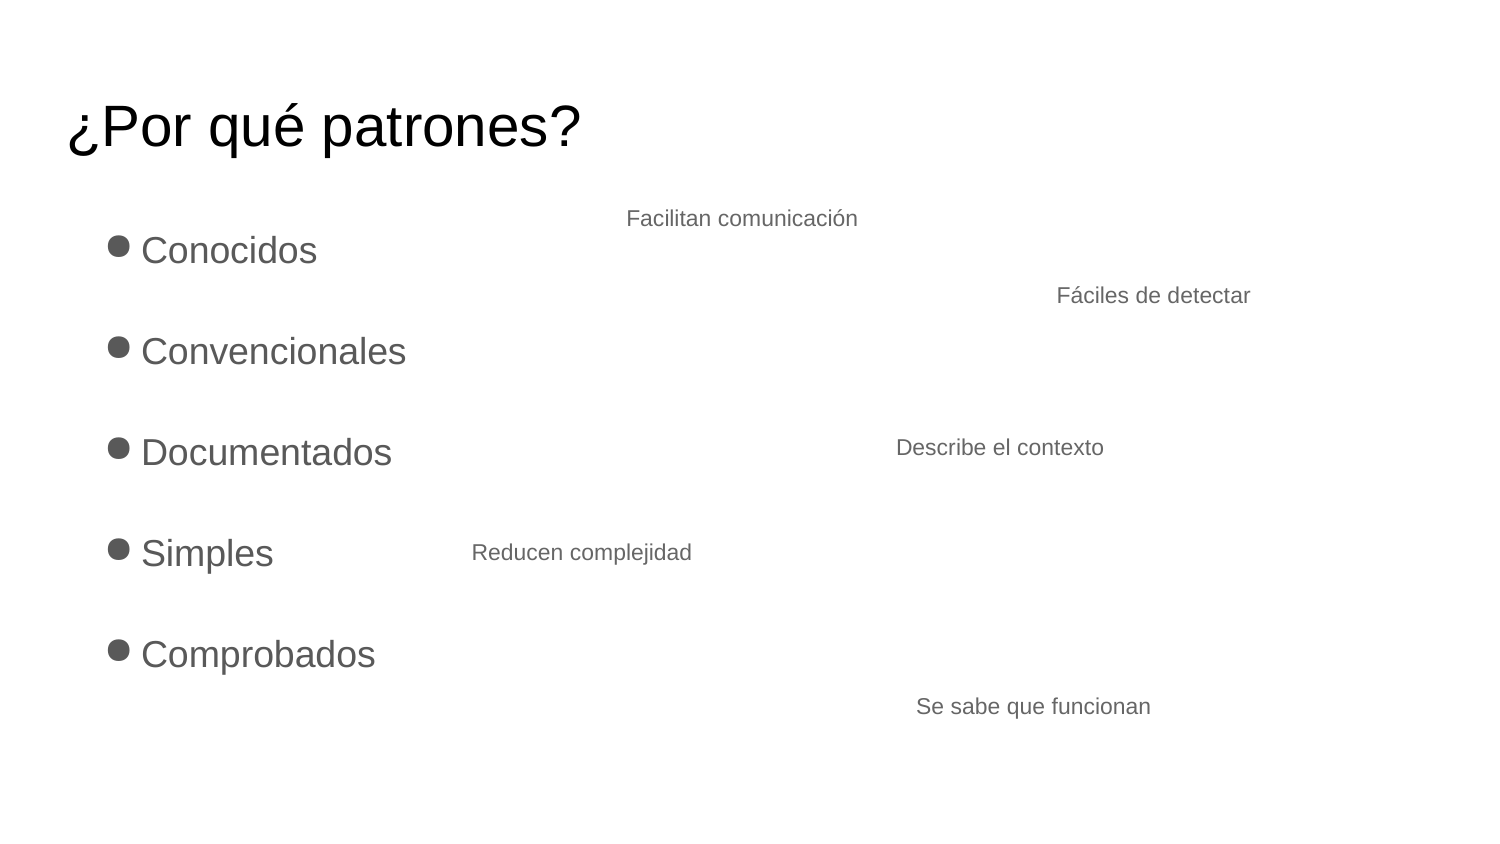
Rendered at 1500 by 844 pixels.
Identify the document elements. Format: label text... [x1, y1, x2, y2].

text_box Facilitan comunicación [611, 188, 890, 242]
text_box Reducen complejidad [456, 522, 735, 575]
list Conocidos Convencionales Documentados Simples Comprobados [51, 189, 533, 569]
text_box Se sabe que funcionan [901, 676, 1180, 729]
title ¿Por qué patrones? [51, 72, 1449, 167]
text_box Describe el contexto [881, 417, 1160, 470]
text_box Fáciles de detectar [1041, 265, 1321, 318]
